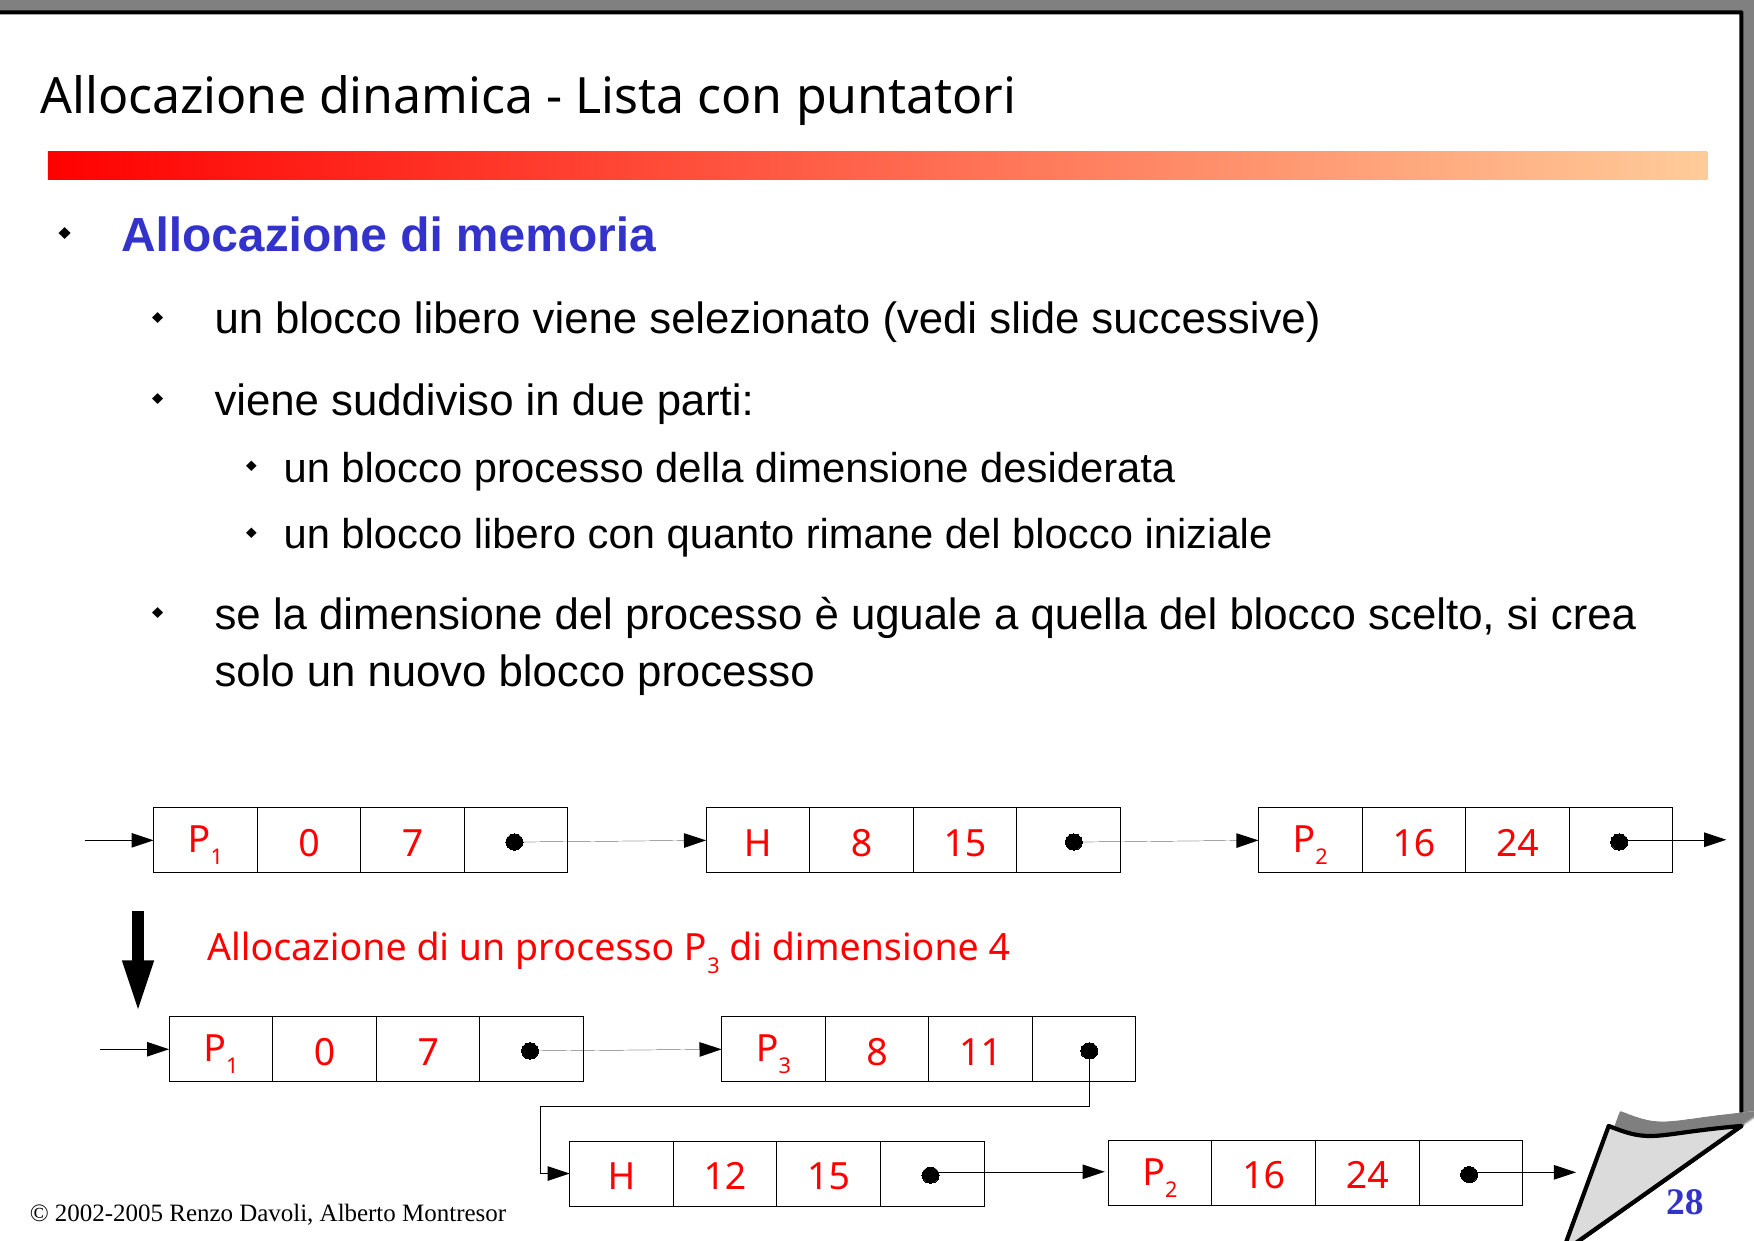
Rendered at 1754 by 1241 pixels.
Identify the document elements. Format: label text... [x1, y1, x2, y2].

text_box 8 [809, 807, 913, 873]
text_box 8 [825, 1016, 928, 1082]
text_box 16 [1362, 807, 1465, 873]
text_box [1065, 833, 1083, 851]
text_box 7 [376, 1016, 479, 1082]
text_box P1 [169, 1016, 272, 1082]
text_box H [706, 807, 809, 873]
text_box [921, 1167, 940, 1184]
text_box 24 [1315, 1140, 1419, 1206]
title Allocazione dinamica - Lista con puntatori [40, 49, 1714, 144]
text_box P2 [1108, 1140, 1211, 1206]
text_box P3 [721, 1016, 825, 1082]
text_box [505, 833, 523, 851]
text_box H [569, 1141, 673, 1207]
text_box 15 [776, 1141, 880, 1207]
text_box 15 [913, 807, 1016, 873]
text_box 12 [673, 1141, 776, 1207]
text_box 0 [272, 1016, 376, 1082]
text_box 24 [1465, 807, 1569, 873]
text_box 16 [1211, 1140, 1315, 1206]
text_box P2 [1258, 807, 1362, 873]
text_box [1080, 1042, 1098, 1059]
text_box 11 [928, 1016, 1032, 1082]
text_box [521, 1042, 539, 1060]
text_box [1460, 1166, 1478, 1183]
text_box P1 [153, 807, 257, 873]
text_box [1610, 833, 1628, 851]
text_box Allocazione di un processo P3 di dimensione 4 [207, 917, 1120, 985]
text_box 0 [257, 807, 360, 873]
text_box 7 [360, 807, 464, 873]
list Allocazione di memoria un blocco libero viene selezionato (vedi slide successive) viene suddiviso in due parti: un blocco processo della dimensione desiderata un blocco libero con quanto rimane del blocco iniziale se la dimensione del processo è uguale a quella del blocco scelto, si crea solo un nuovo blocco processo [58, 206, 1696, 782]
